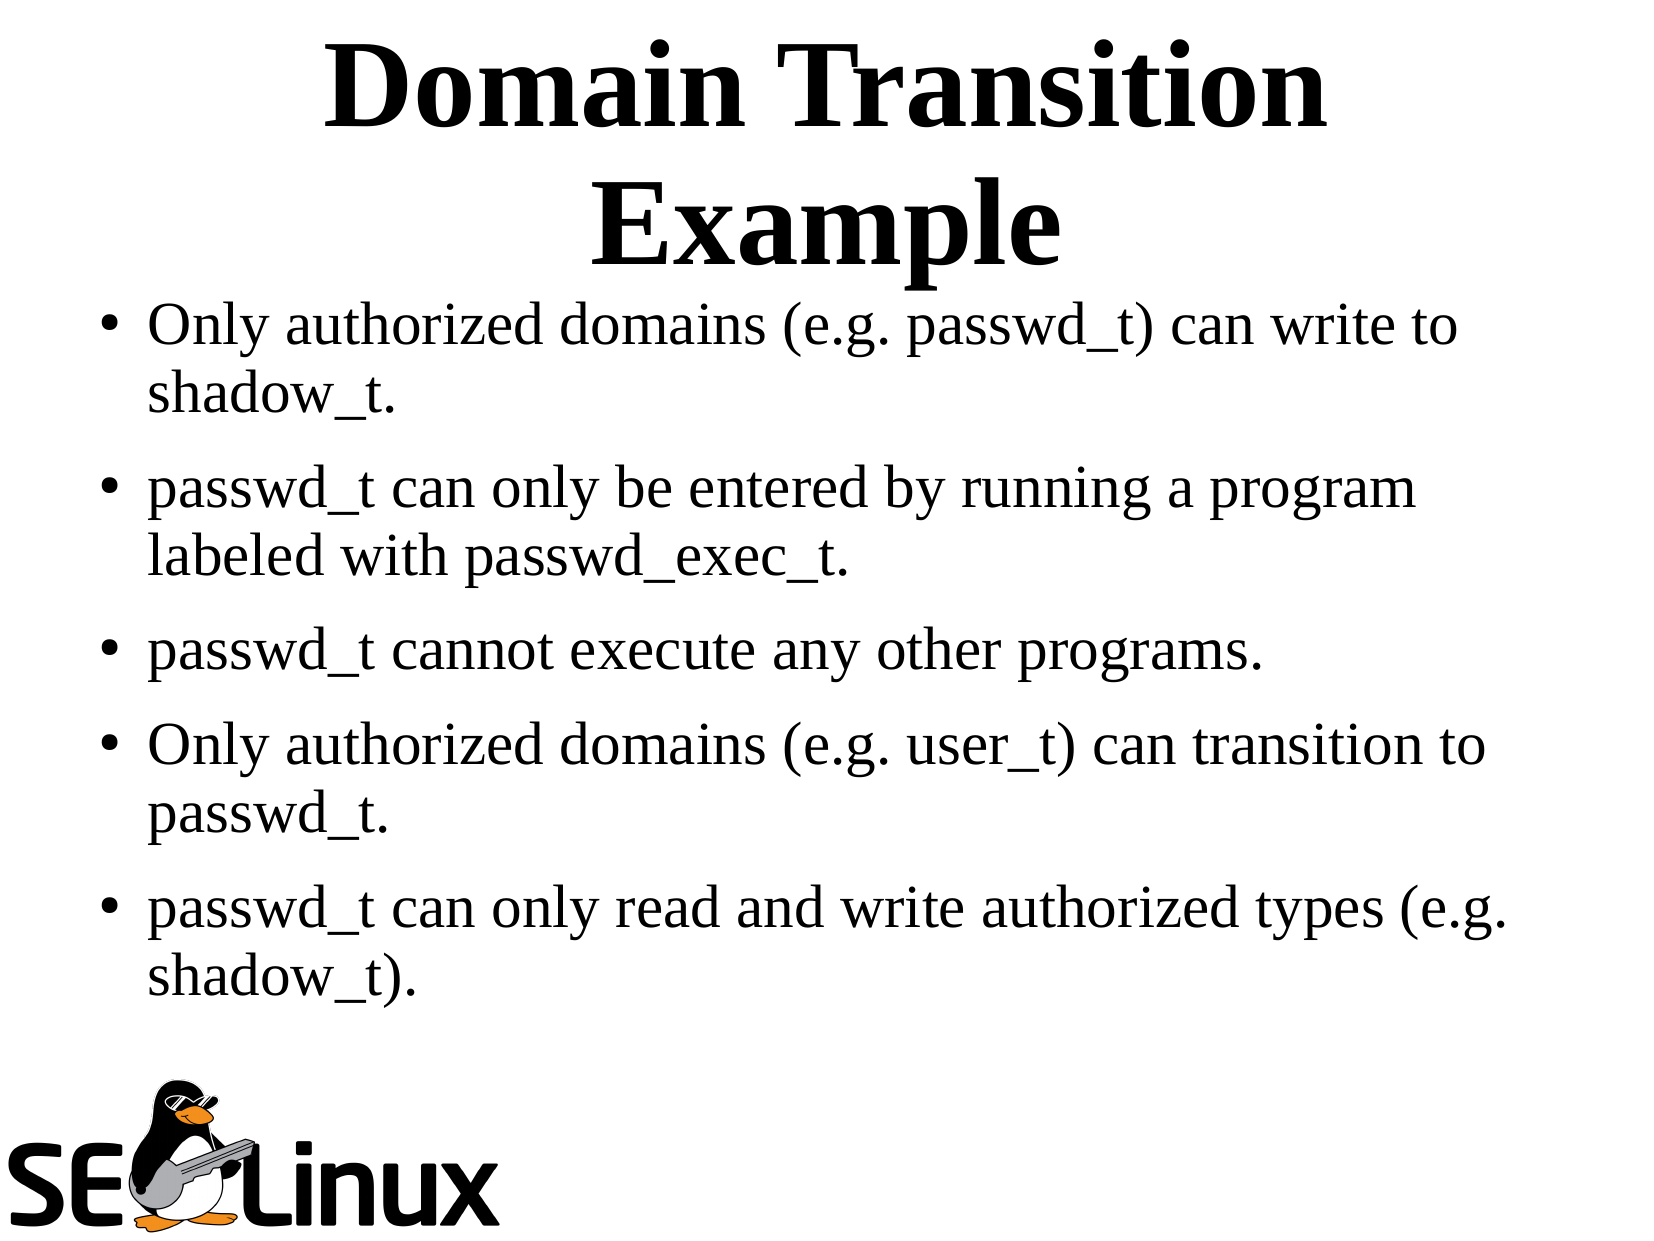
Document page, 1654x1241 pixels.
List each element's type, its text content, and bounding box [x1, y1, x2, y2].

picture [0, 919, 526, 1241]
list Only authorized domains (e.g. passwd_t) can write to shadow_t. passwd_t can only be entered by running a program labeled with passwd_exec_t. passwd_t cannot execute any other programs. Only authorized domains (e.g. user_t) can transition to passwd_t. passwd_t can only read and write authorized types (e.g. shadow_t). [82, 290, 1571, 1010]
title Domain Transition Example [82, 14, 1571, 290]
